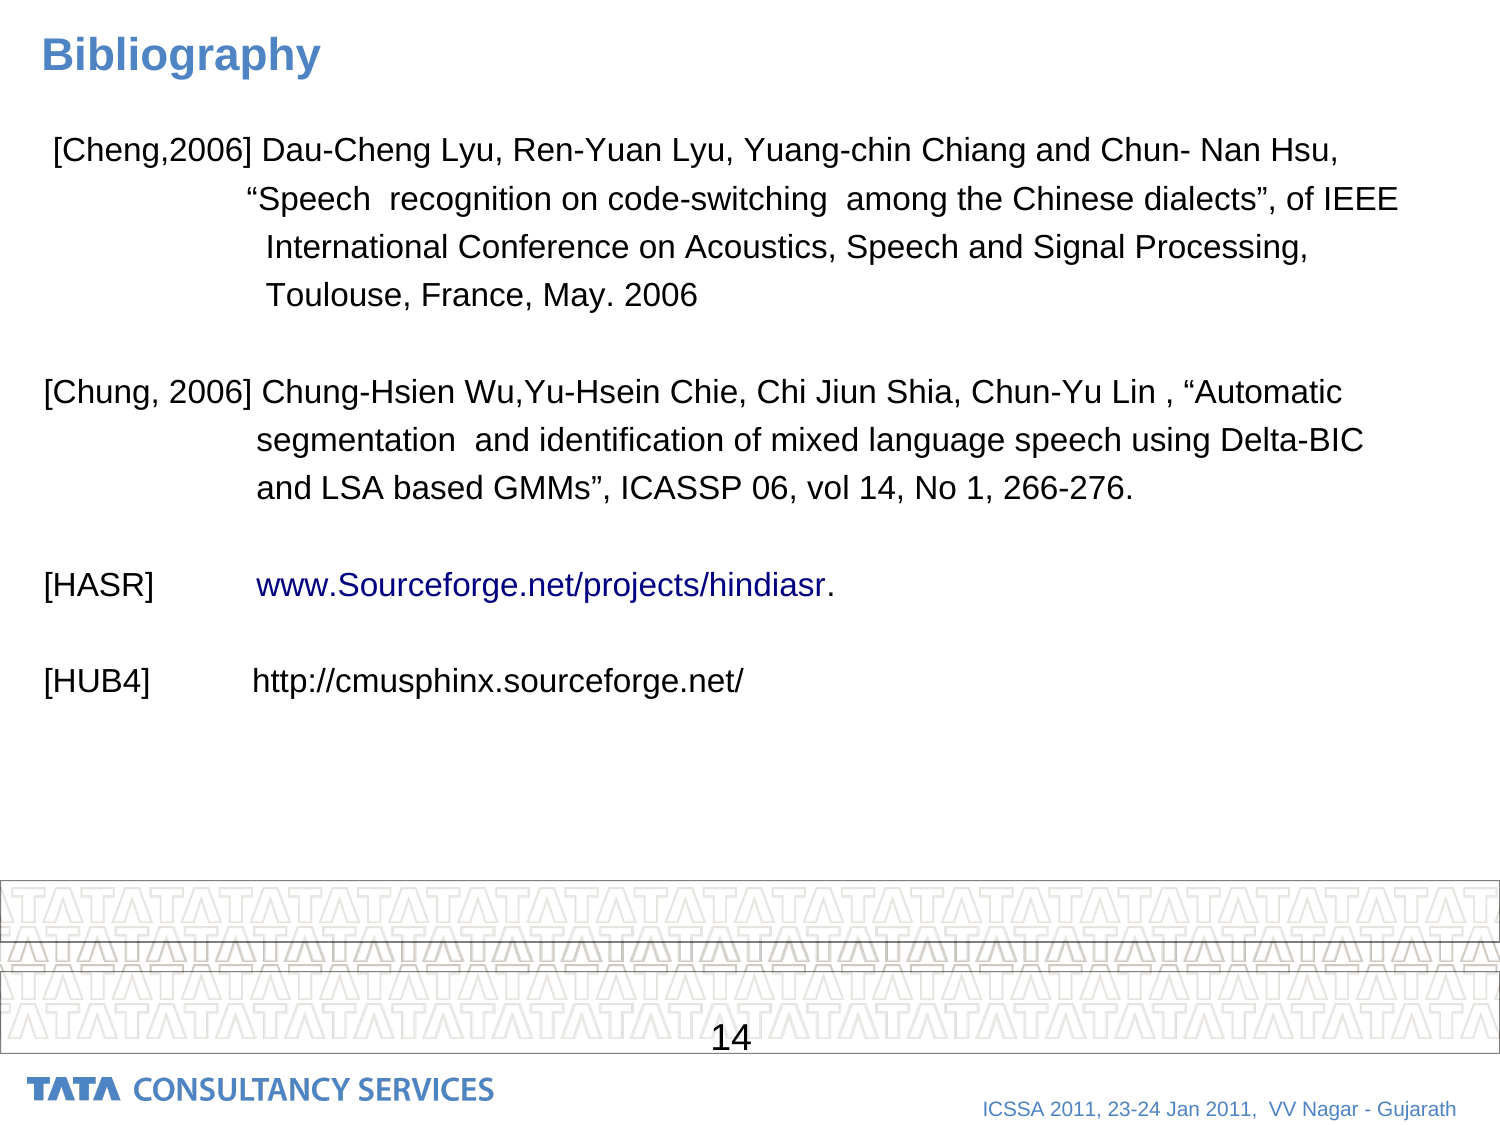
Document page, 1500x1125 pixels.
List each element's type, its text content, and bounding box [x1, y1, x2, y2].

picture [0, 926, 1500, 962]
list [Cheng,2006] Dau-Cheng Lyu, Ren-Yuan Lyu, Yuang-chin Chiang and Chun- Nan Hsu, “Speech recognition on code-switching among the Chinese dialects”, of IEEE International Conference on Acoustics, Speech and Signal Processing, Toulouse, France, May. 2006 [Chung, 2006] Chung-Hsien Wu,Yu-Hsein Chie, Chi Jiun Shia, Chun-Yu Lin , “Automatic segmentation and identification of mixed language speech using Delta-BIC and LSA based GMMs”, ICASSP 06, vol 14, No 1, 266-276. [HASR] www.Sourceforge.net/projects/hindiasr. [HUB4] http://cmusphinx.sourceforge.net/ [28, 120, 1426, 707]
title Bibliography [26, 8, 1460, 88]
picture [27, 1072, 495, 1109]
picture [0, 964, 1500, 1000]
